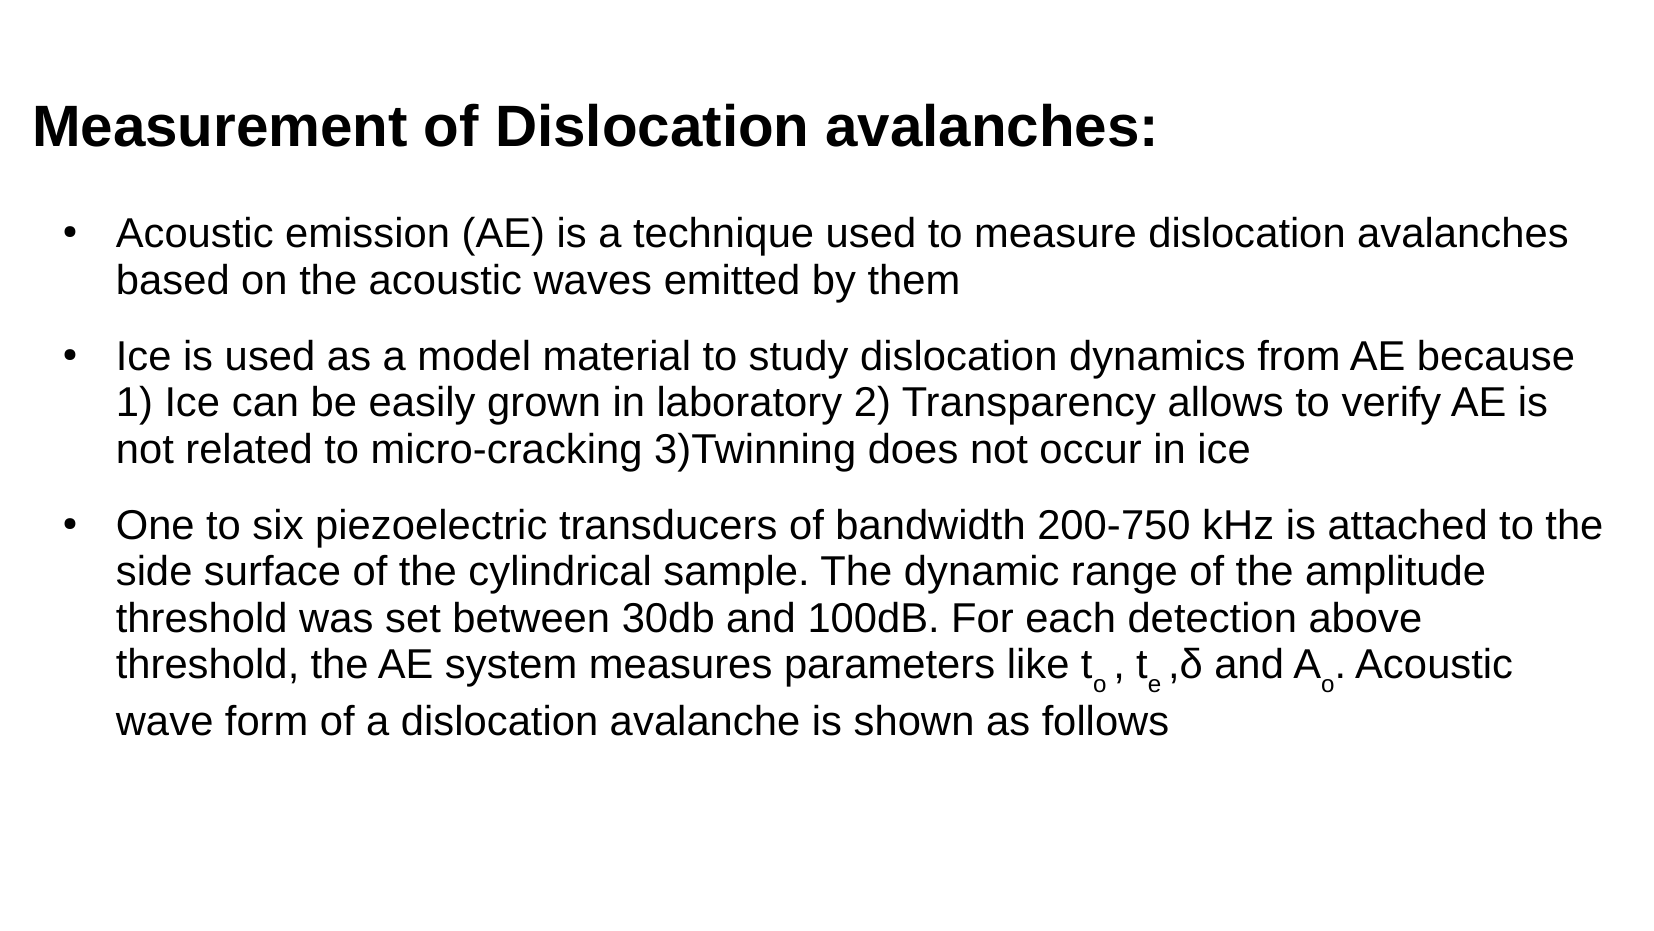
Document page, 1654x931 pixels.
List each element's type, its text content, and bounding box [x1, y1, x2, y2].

list Acoustic emission (AE) is a technique used to measure dislocation avalanches based on the acoustic waves emitted by them Ice is used as a model material to study dislocation dynamics from AE because 1) Ice can be easily grown in laboratory 2) Transparency allows to verify AE is not related to micro-cracking 3)Twinning does not occur in ice One to six piezoelectric transducers of bandwidth 200-750 kHz is attached to the side surface of the cylindrical sample. The dynamic range of the amplitude threshold was set between 30db and 100dB. For each detection above threshold, the AE system measures parameters like to , te ,δ and Ao. Acoustic wave form of a dislocation avalanche is shown as follows [45, 210, 1606, 931]
title Measurement of Dislocation avalanches: [30, 87, 1163, 166]
